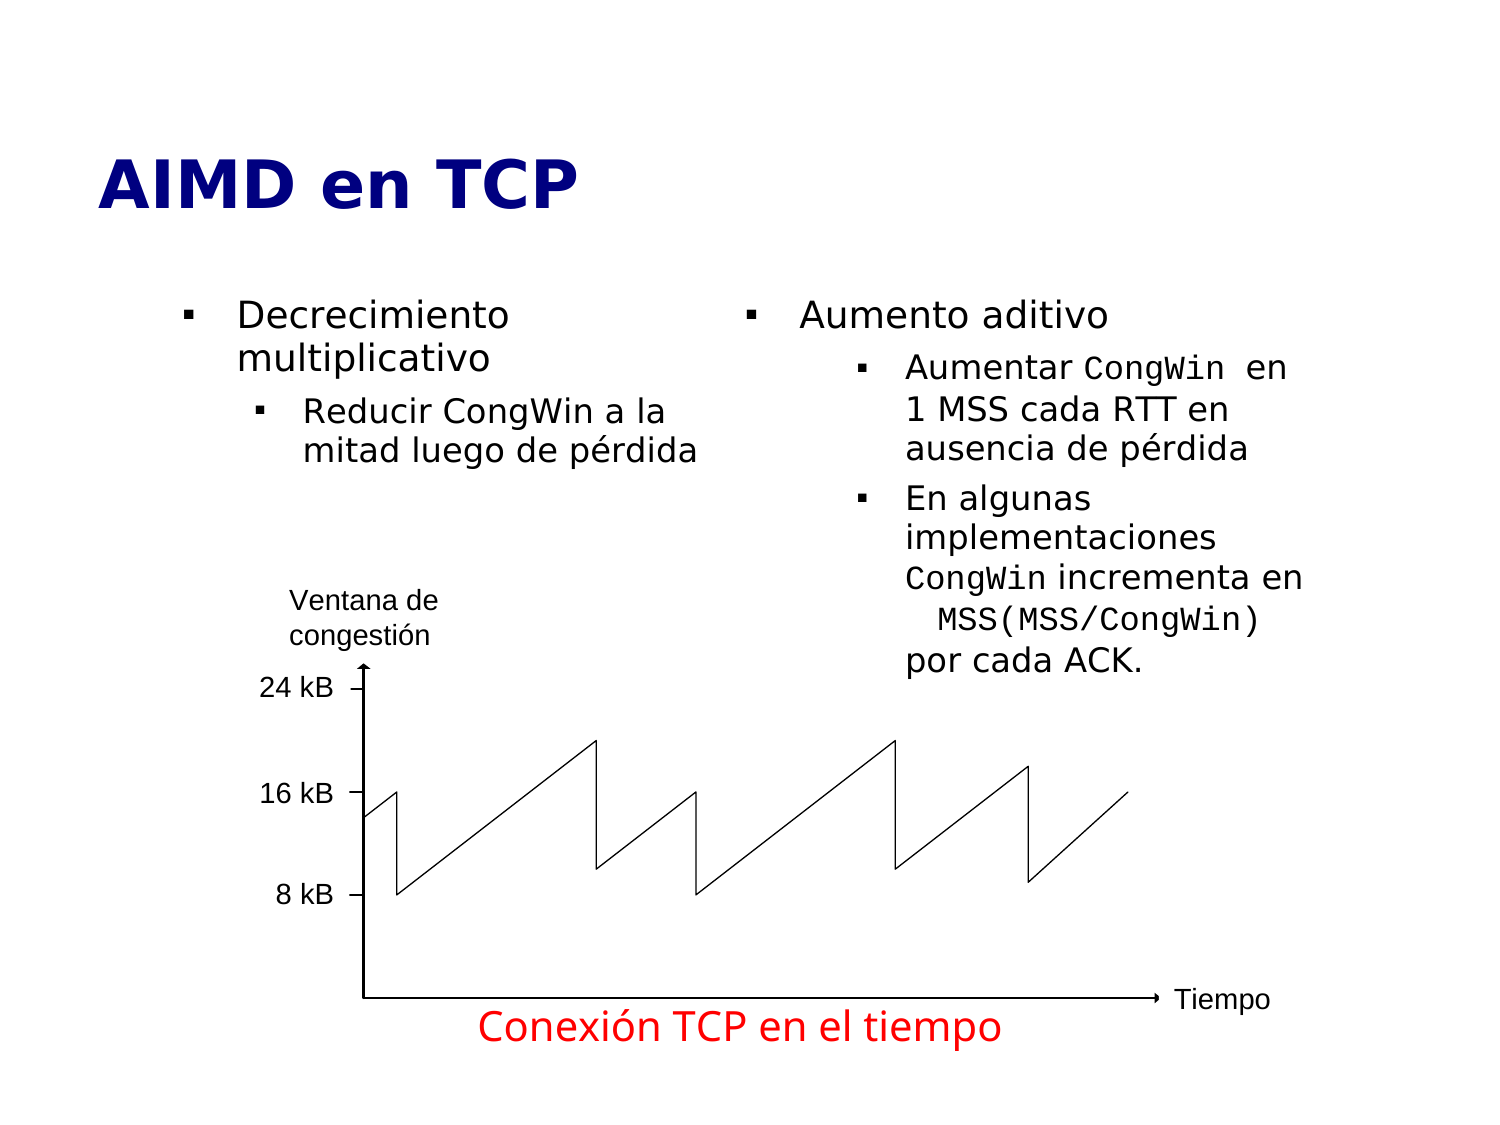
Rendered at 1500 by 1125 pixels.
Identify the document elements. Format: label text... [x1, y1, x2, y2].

text_box Tiempo [1158, 972, 1285, 1023]
text_box Conexión TCP en el tiempo [462, 1015, 1018, 1058]
list Decrecimiento multiplicativo Reducir CongWin a la mitad luego de pérdida [139, 293, 713, 620]
list Aumento aditivo Aumentar CongWin en 1 MSS cada RTT en ausencia de pérdida En algunas implementaciones CongWin incrementa en MSS(MSS/CongWin) por cada ACK. [741, 293, 1316, 615]
text_box 24 kB [203, 660, 351, 714]
text_box 8 kB [203, 868, 350, 918]
chart [203, 615, 1339, 1015]
title AIMD en TCP [83, 91, 1406, 273]
text_box Ventana de congestión [274, 573, 461, 659]
text_box 16 kB [186, 767, 350, 817]
